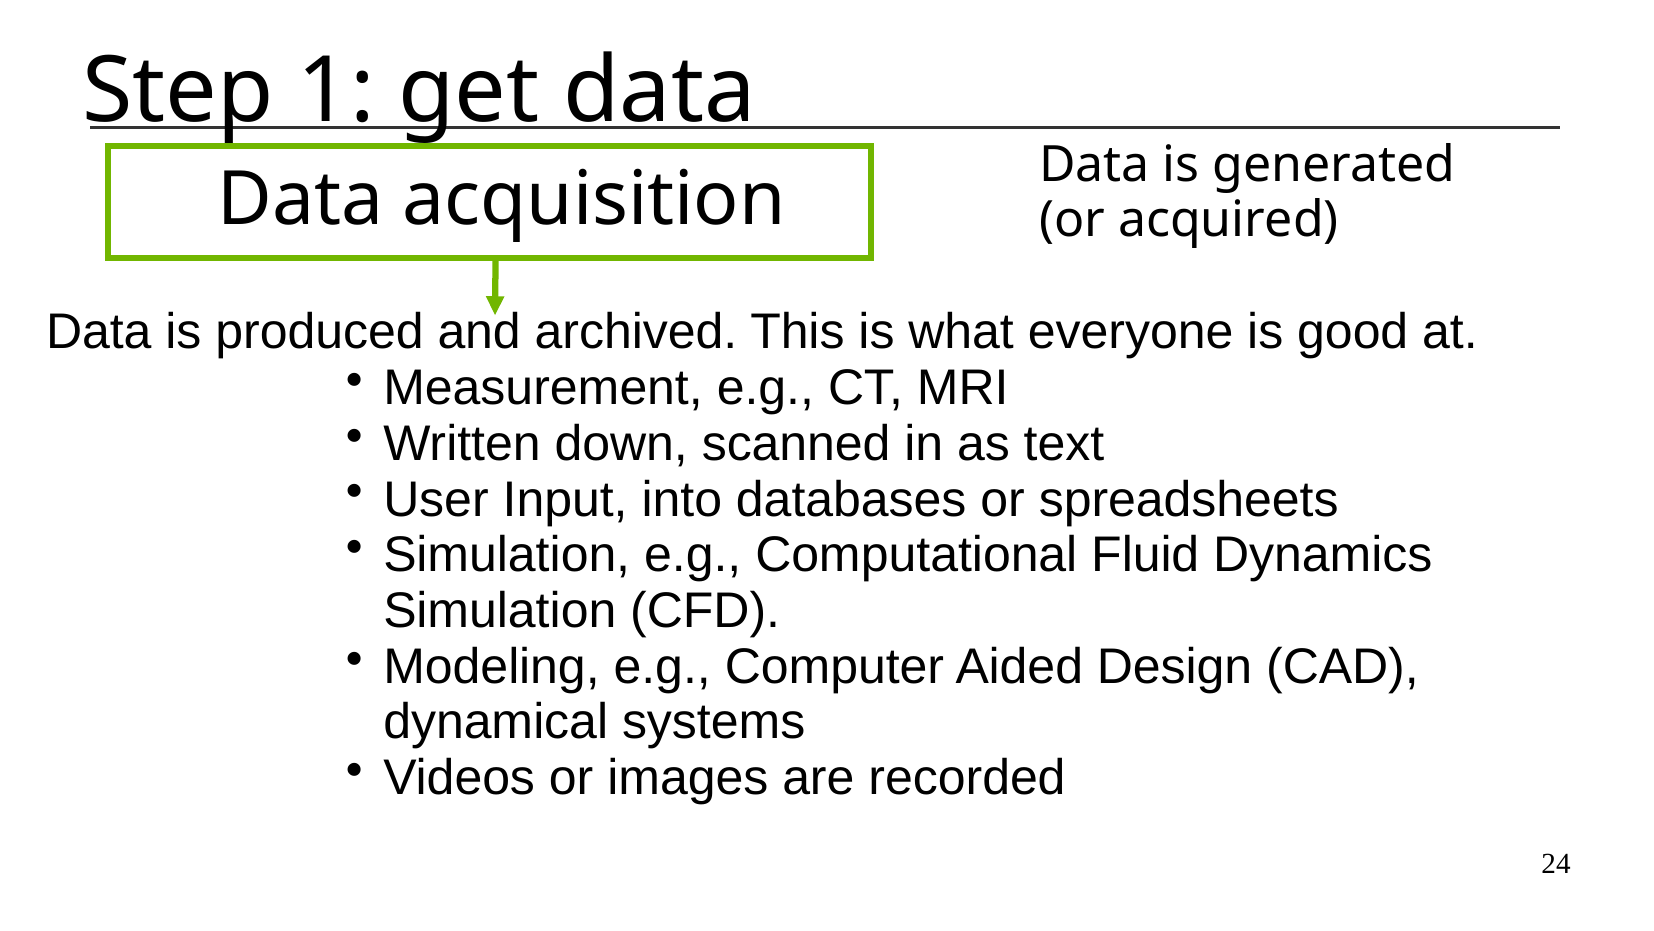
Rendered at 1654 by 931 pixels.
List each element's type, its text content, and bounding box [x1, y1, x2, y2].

text_box Data acquisition [167, 149, 801, 250]
text_box Data is generated (or acquired) [989, 124, 1484, 256]
title Step 1: get data [82, 32, 1571, 140]
text_box Data is produced and archived. This is what everyone is good at. Measurement, e.g., CT, MRI Written down, scanned in as text User Input, into databases or spreadsheets Simulation, e.g., Computational Fluid Dynamics Simulation (CFD). Modeling, e.g., Computer Aided Design (CAD), dynamical systems Videos or images are recorded [30, 292, 1621, 931]
